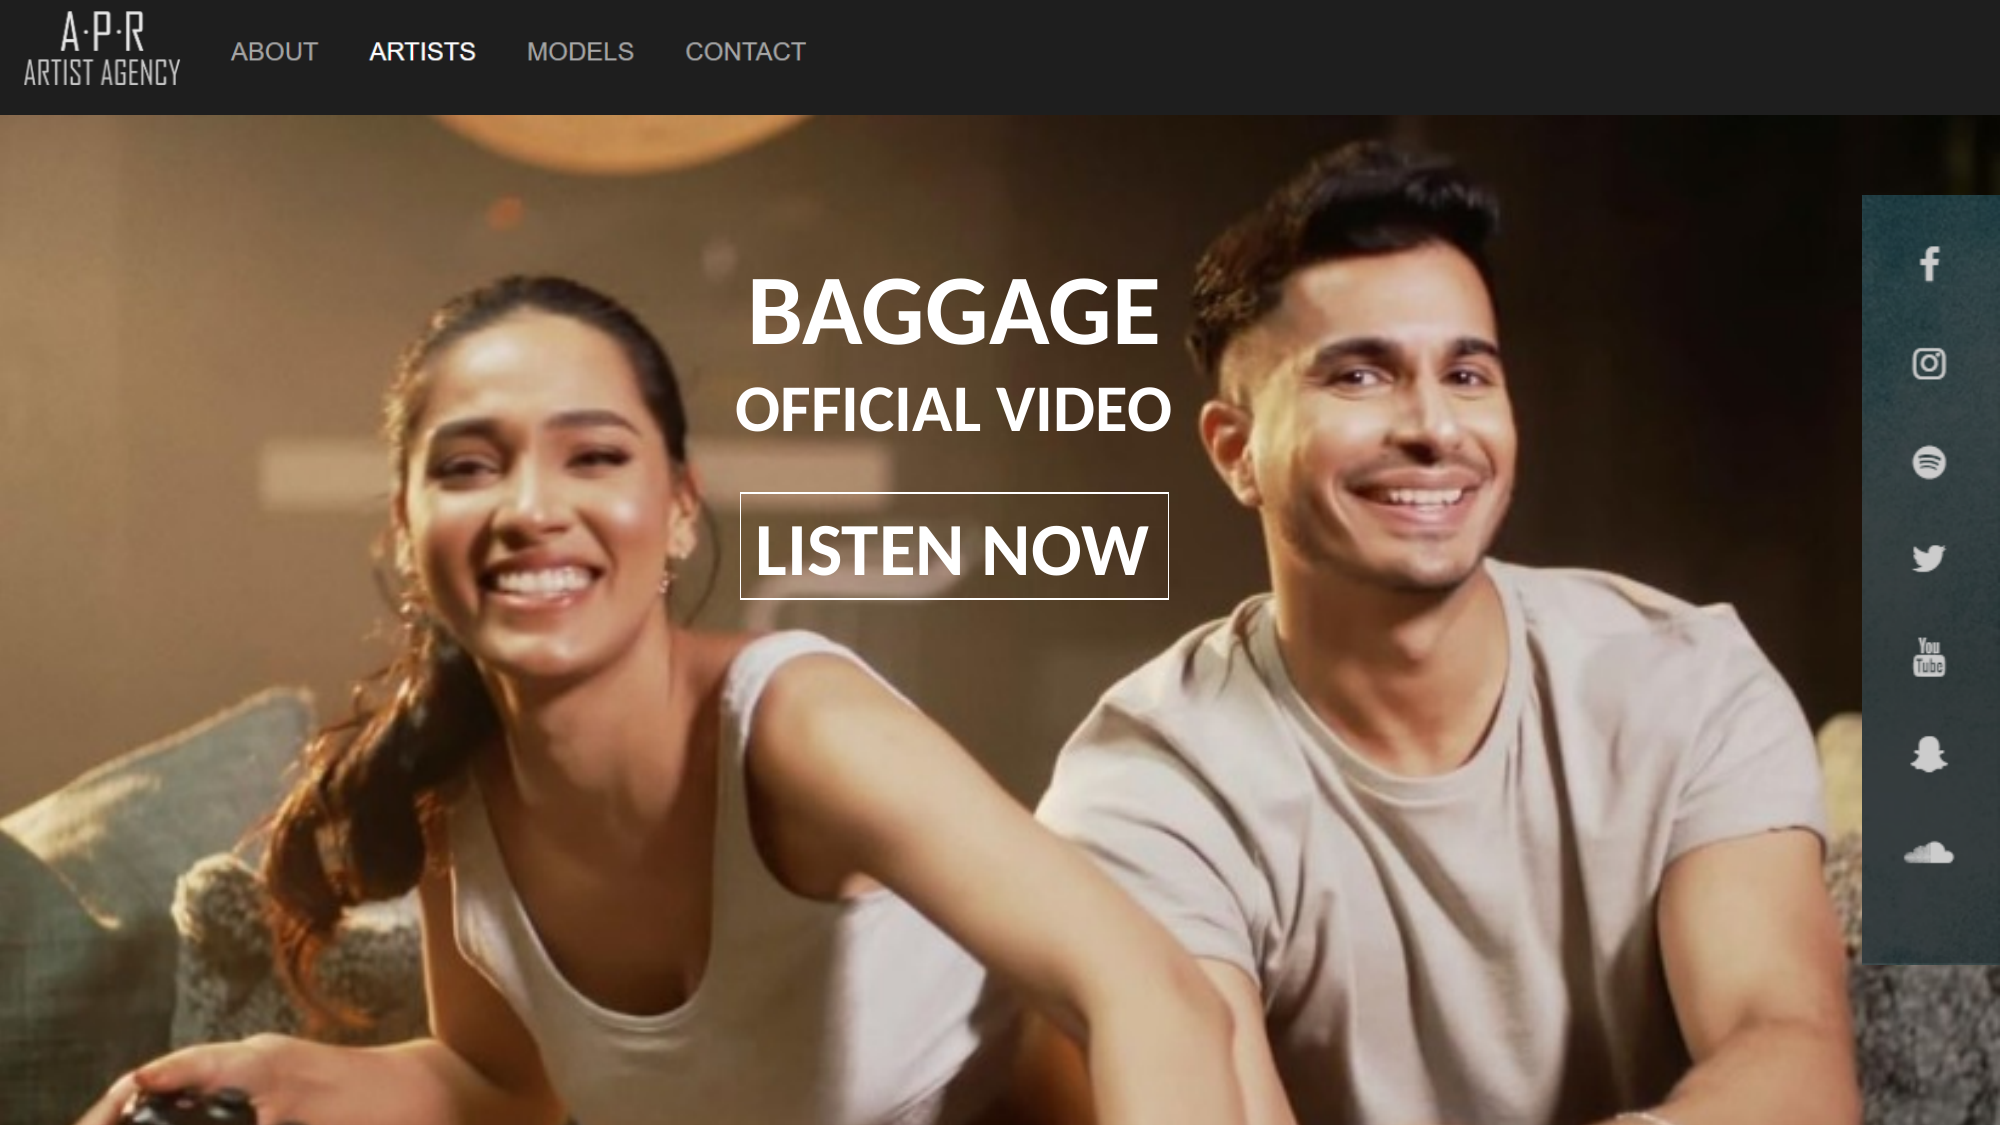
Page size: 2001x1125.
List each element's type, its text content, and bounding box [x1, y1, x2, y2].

text_box BAGGAGE OFFICIAL VIDEO [593, 237, 1316, 455]
text_box LISTEN NOW [740, 492, 1169, 599]
picture [0, 0, 2000, 1125]
